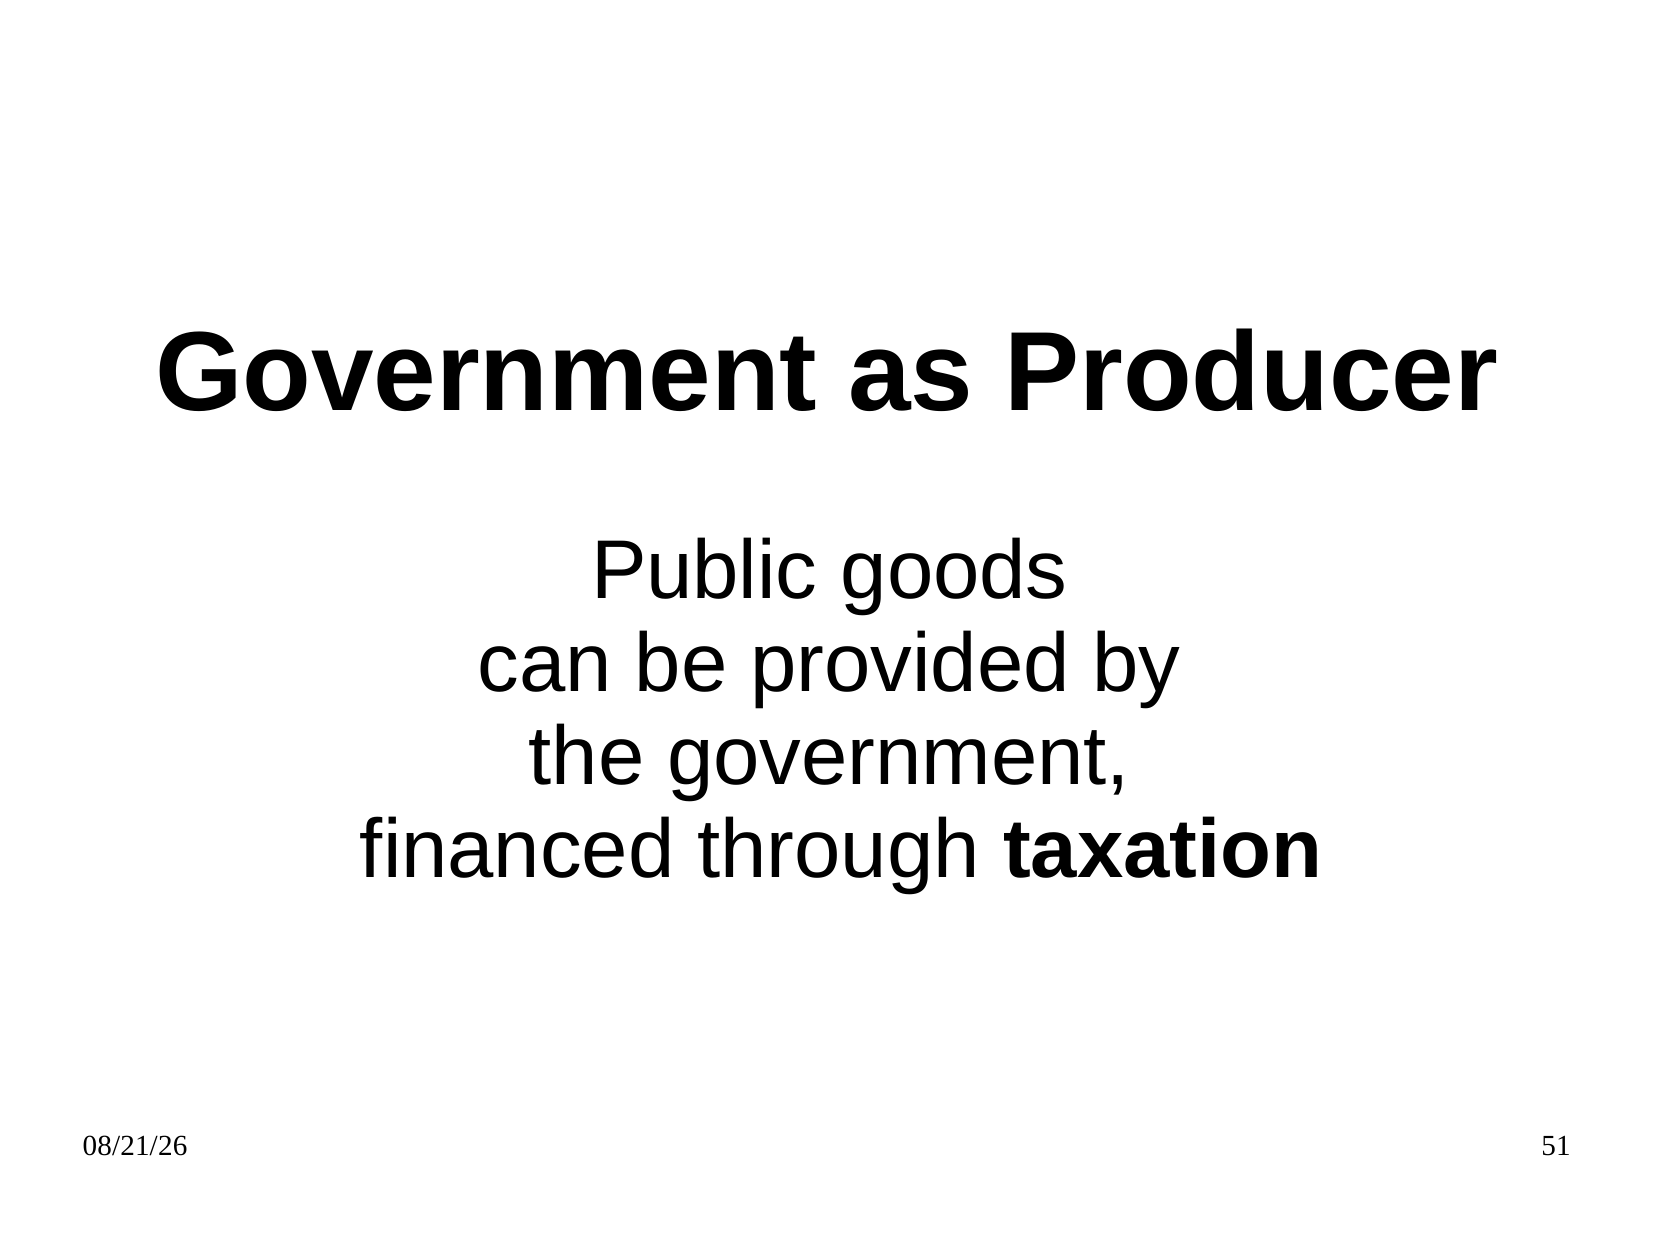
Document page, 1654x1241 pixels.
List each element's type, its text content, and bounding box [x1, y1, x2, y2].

title Government as Producer [82, 267, 1571, 476]
subtitle Public goods can be provided by the government, financed through taxation [278, 522, 1404, 895]
